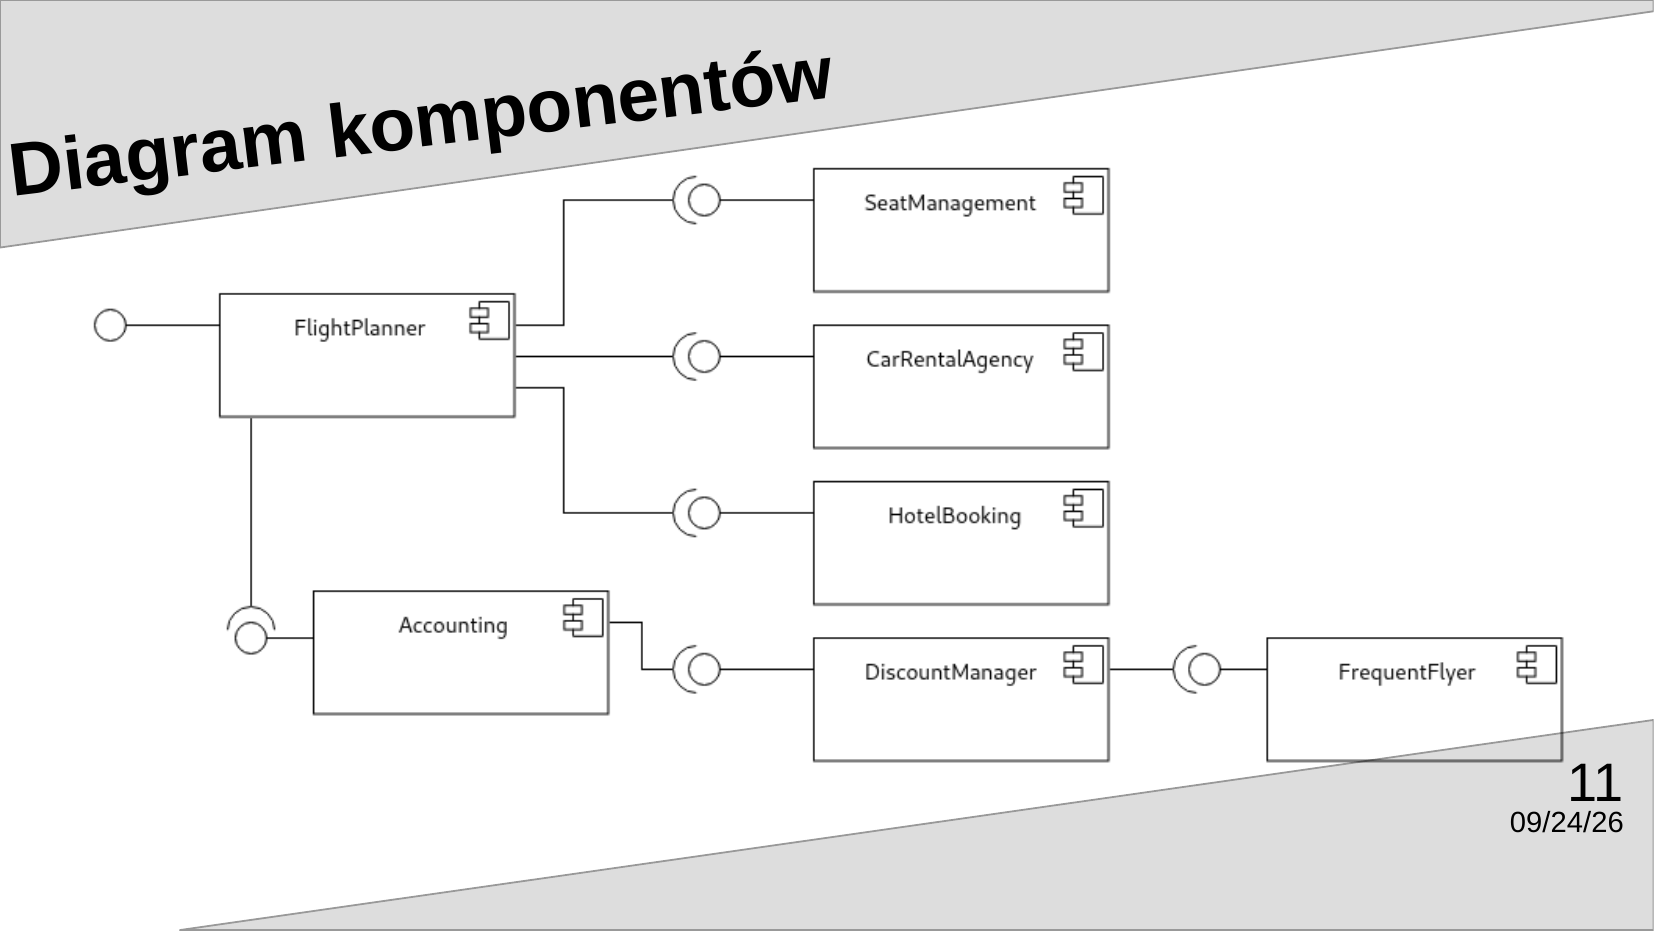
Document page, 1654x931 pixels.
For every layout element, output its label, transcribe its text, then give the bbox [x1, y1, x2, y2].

picture [63, 137, 1595, 794]
title Diagram komponentów [0, 0, 1485, 249]
